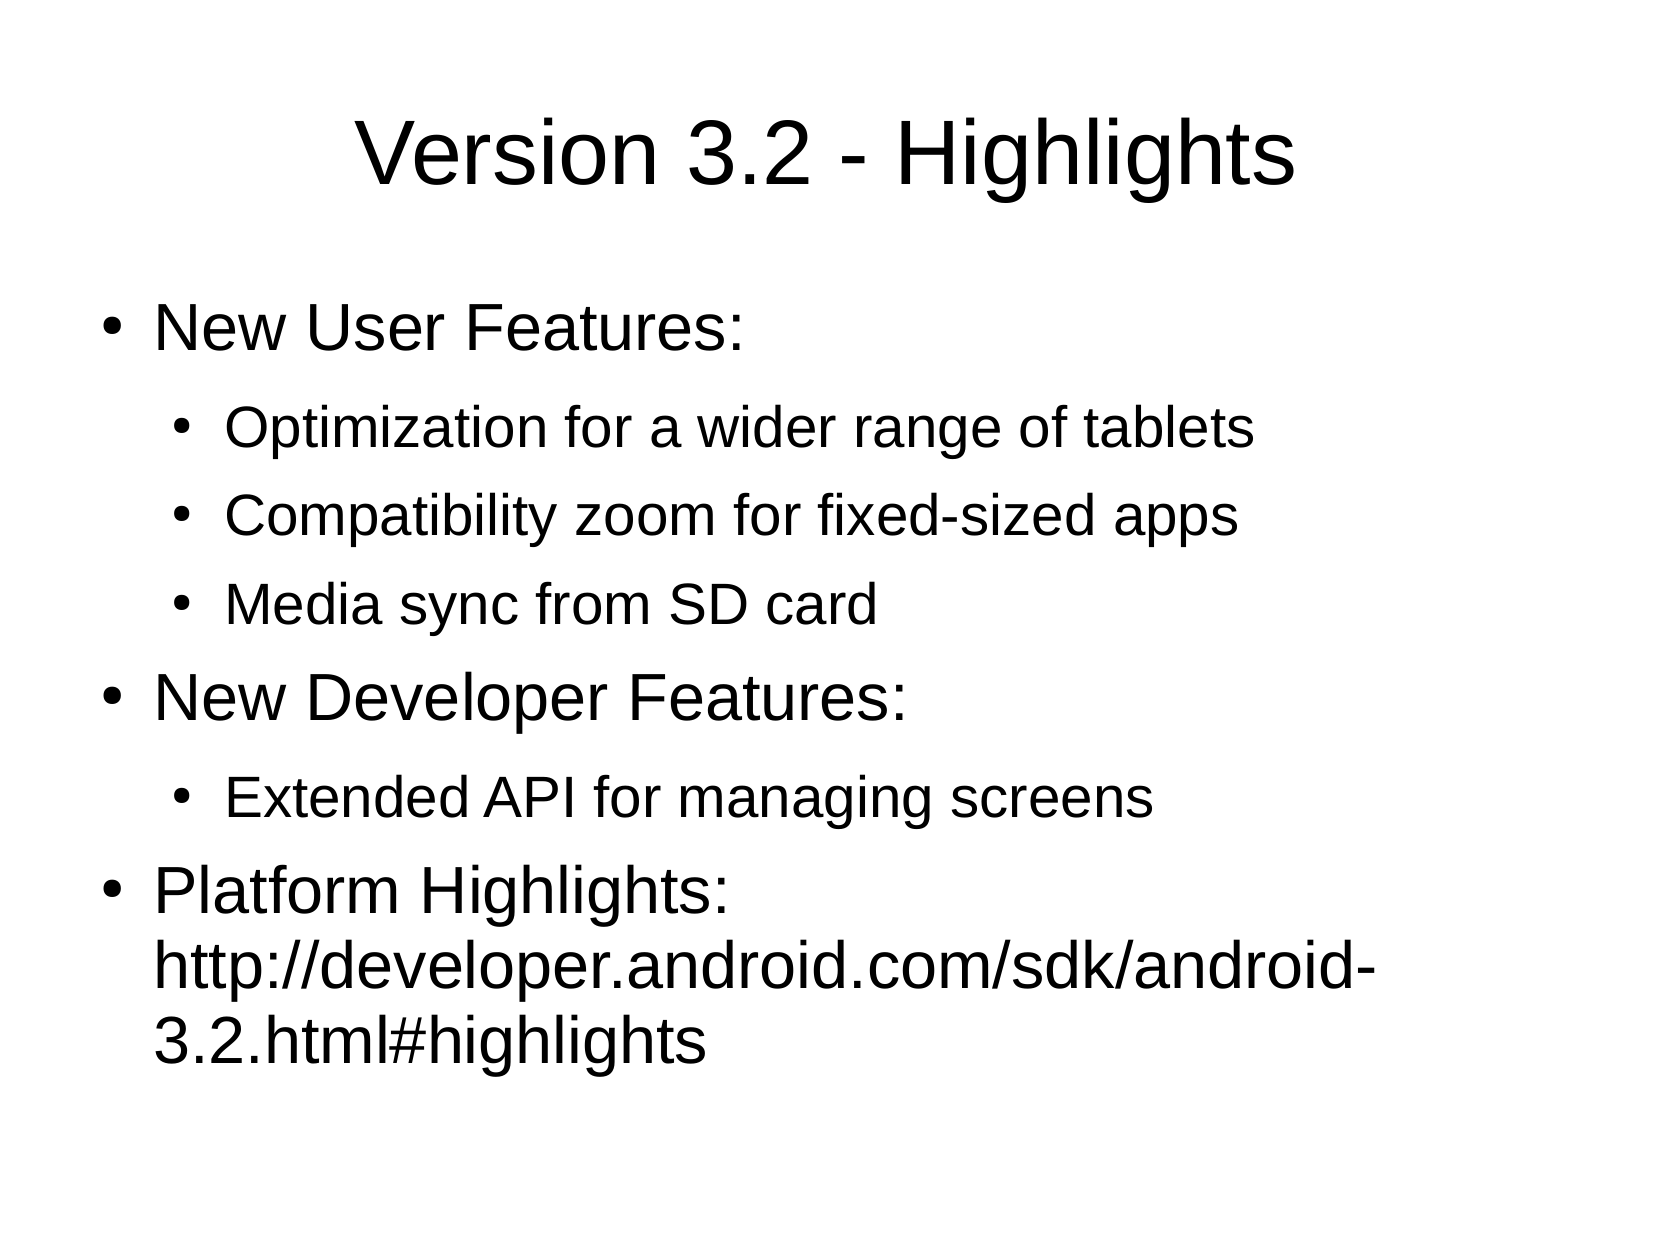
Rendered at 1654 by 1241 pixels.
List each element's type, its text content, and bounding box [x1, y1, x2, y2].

list New User Features: Optimization for a wider range of tablets Compatibility zoom for fixed-sized apps Media sync from SD card New Developer Features: Extended API for managing screens Platform Highlights: http://developer.android.com/sdk/android-3.2.html#highlights [82, 290, 1571, 1109]
title Version 3.2 - Highlights [82, 49, 1571, 257]
